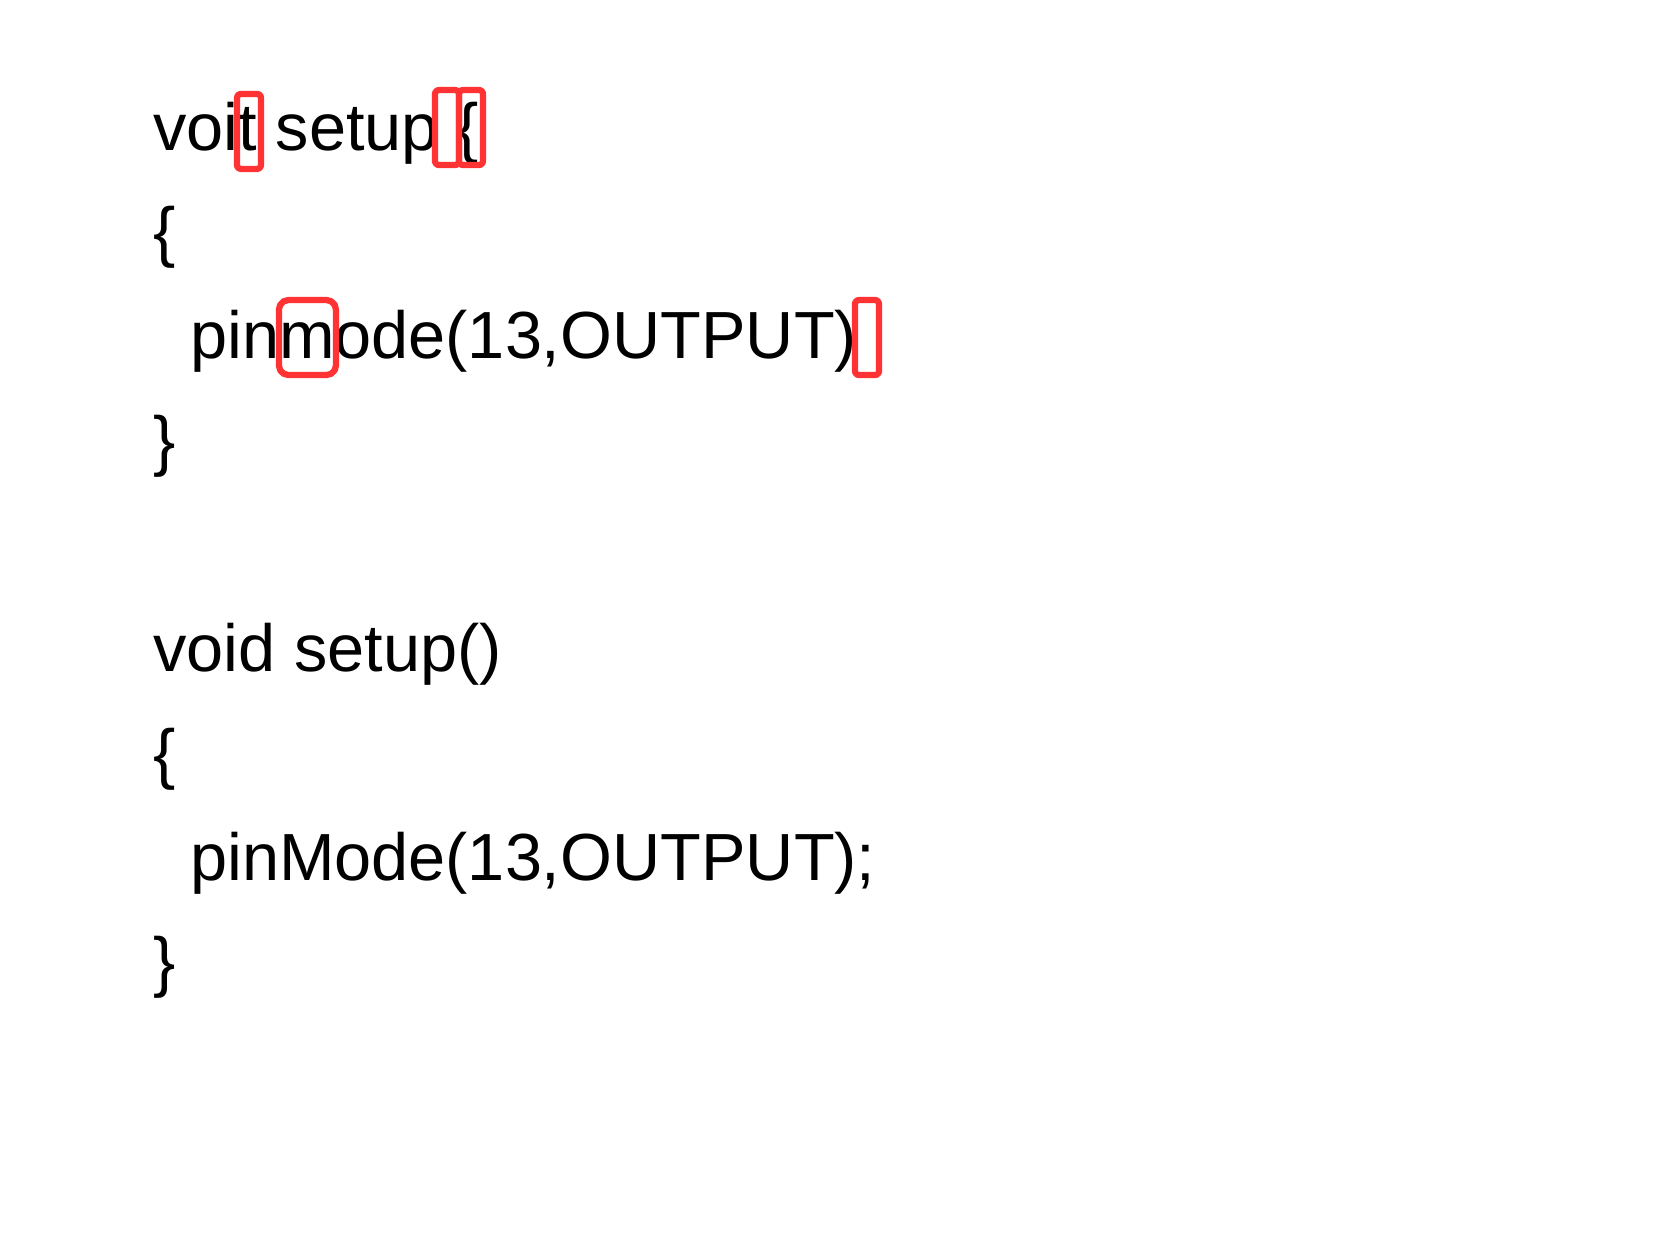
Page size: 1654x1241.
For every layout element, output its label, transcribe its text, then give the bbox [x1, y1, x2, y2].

list voit setup { { pinmode(13,OUTPUT) } void setup() { pinMode(13,OUTPUT); } [82, 90, 1571, 1186]
text_box [278, 300, 336, 376]
text_box [236, 93, 262, 169]
text_box [855, 300, 880, 376]
text_box [435, 90, 484, 166]
